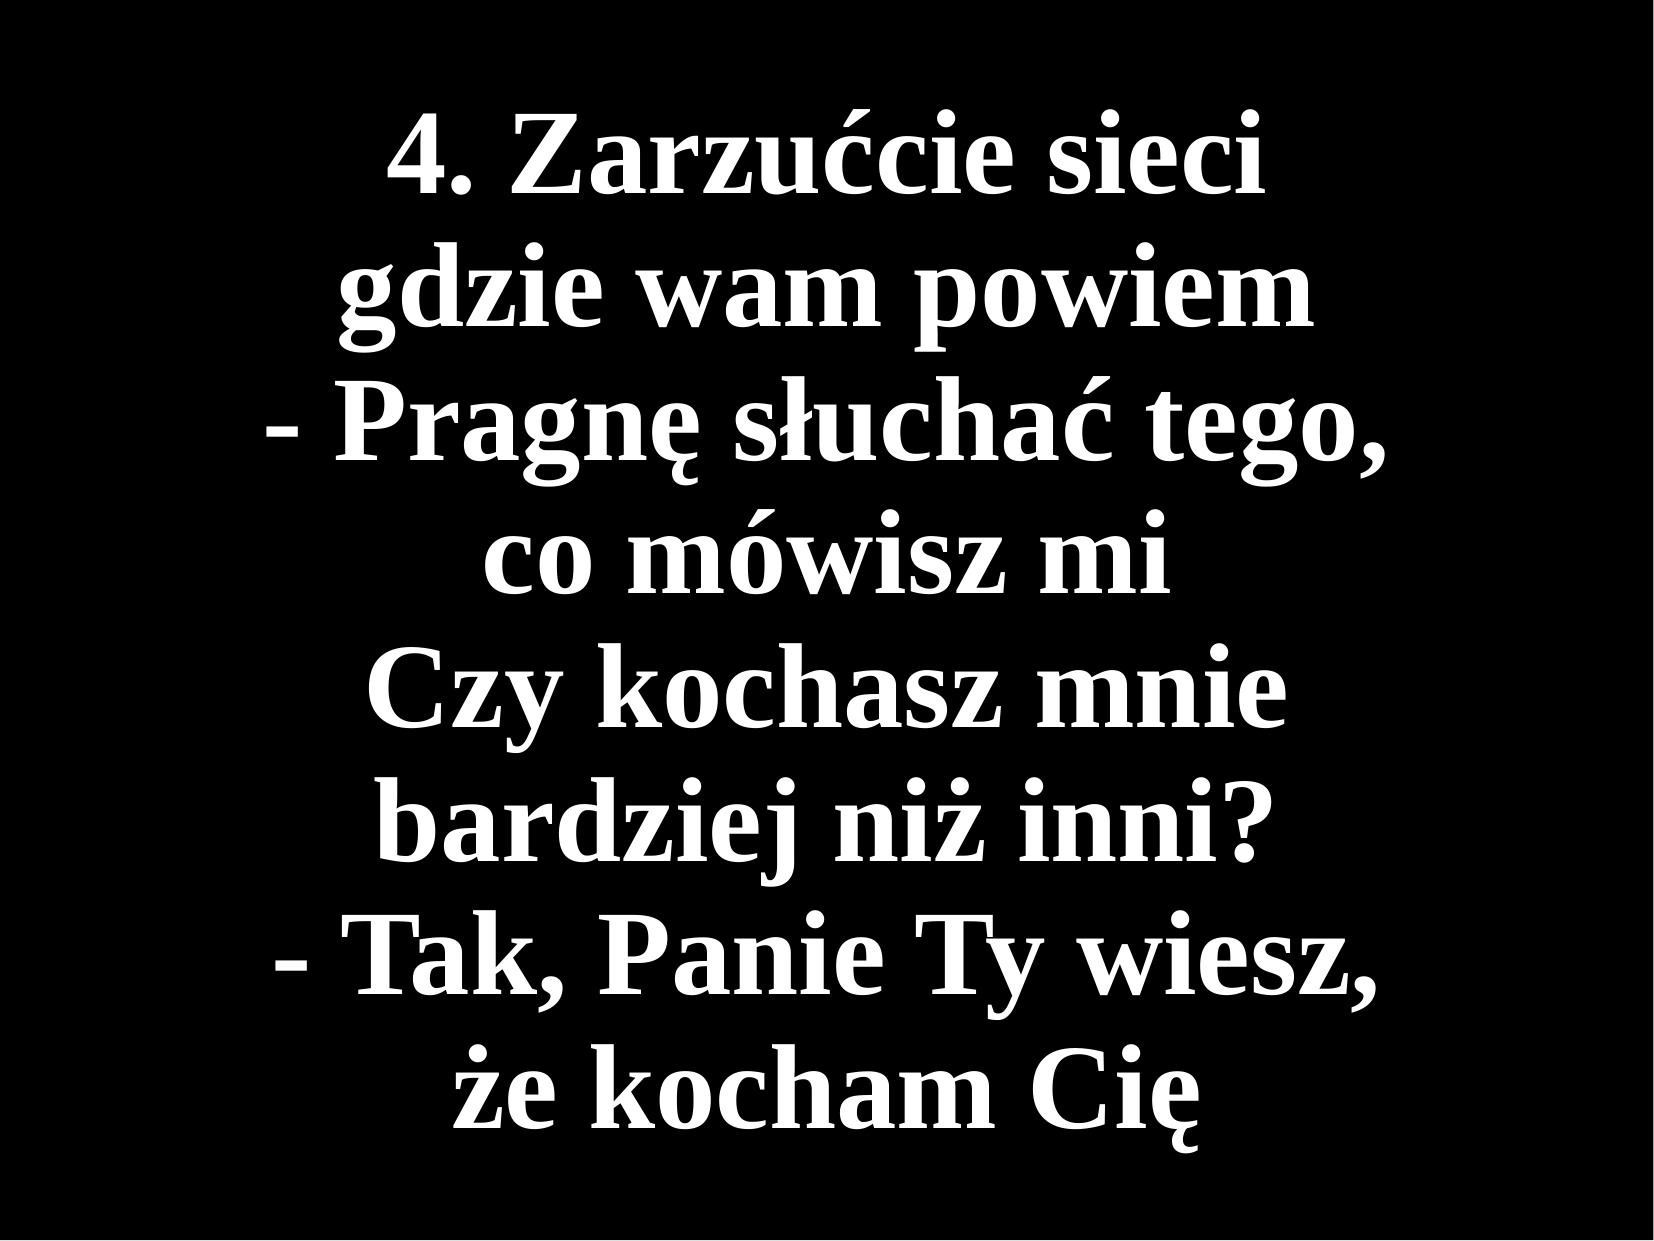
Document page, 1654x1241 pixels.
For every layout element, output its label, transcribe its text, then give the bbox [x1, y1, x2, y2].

title 4. Zarzućcie sieci gdzie wam powiem - Pragnę słuchać tego, co mówisz mi Czy kochasz mnie bardziej niż inni? - Tak, Panie Ty wiesz, że kocham Cię [0, 0, 1654, 1241]
